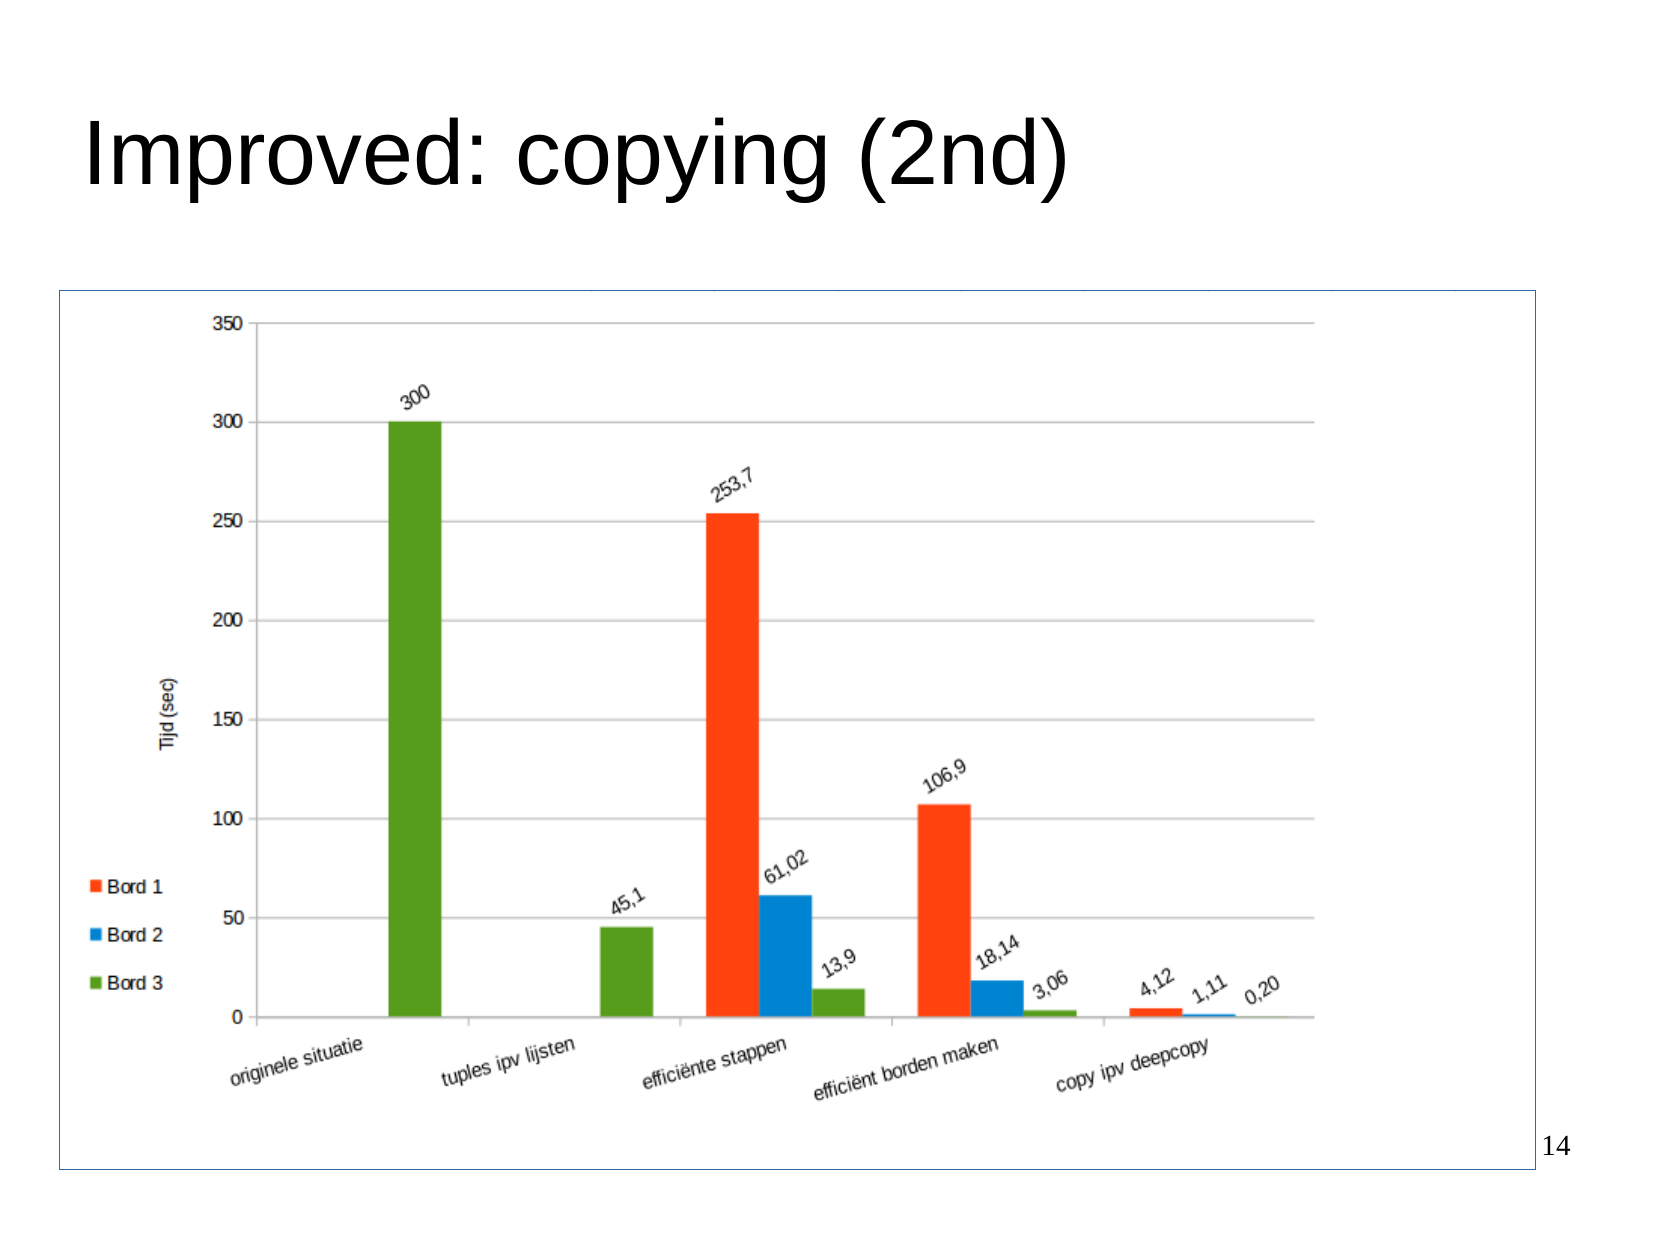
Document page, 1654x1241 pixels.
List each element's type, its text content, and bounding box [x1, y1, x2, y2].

title Improved: copying (2nd) [82, 49, 1571, 257]
picture [59, 290, 1536, 1170]
